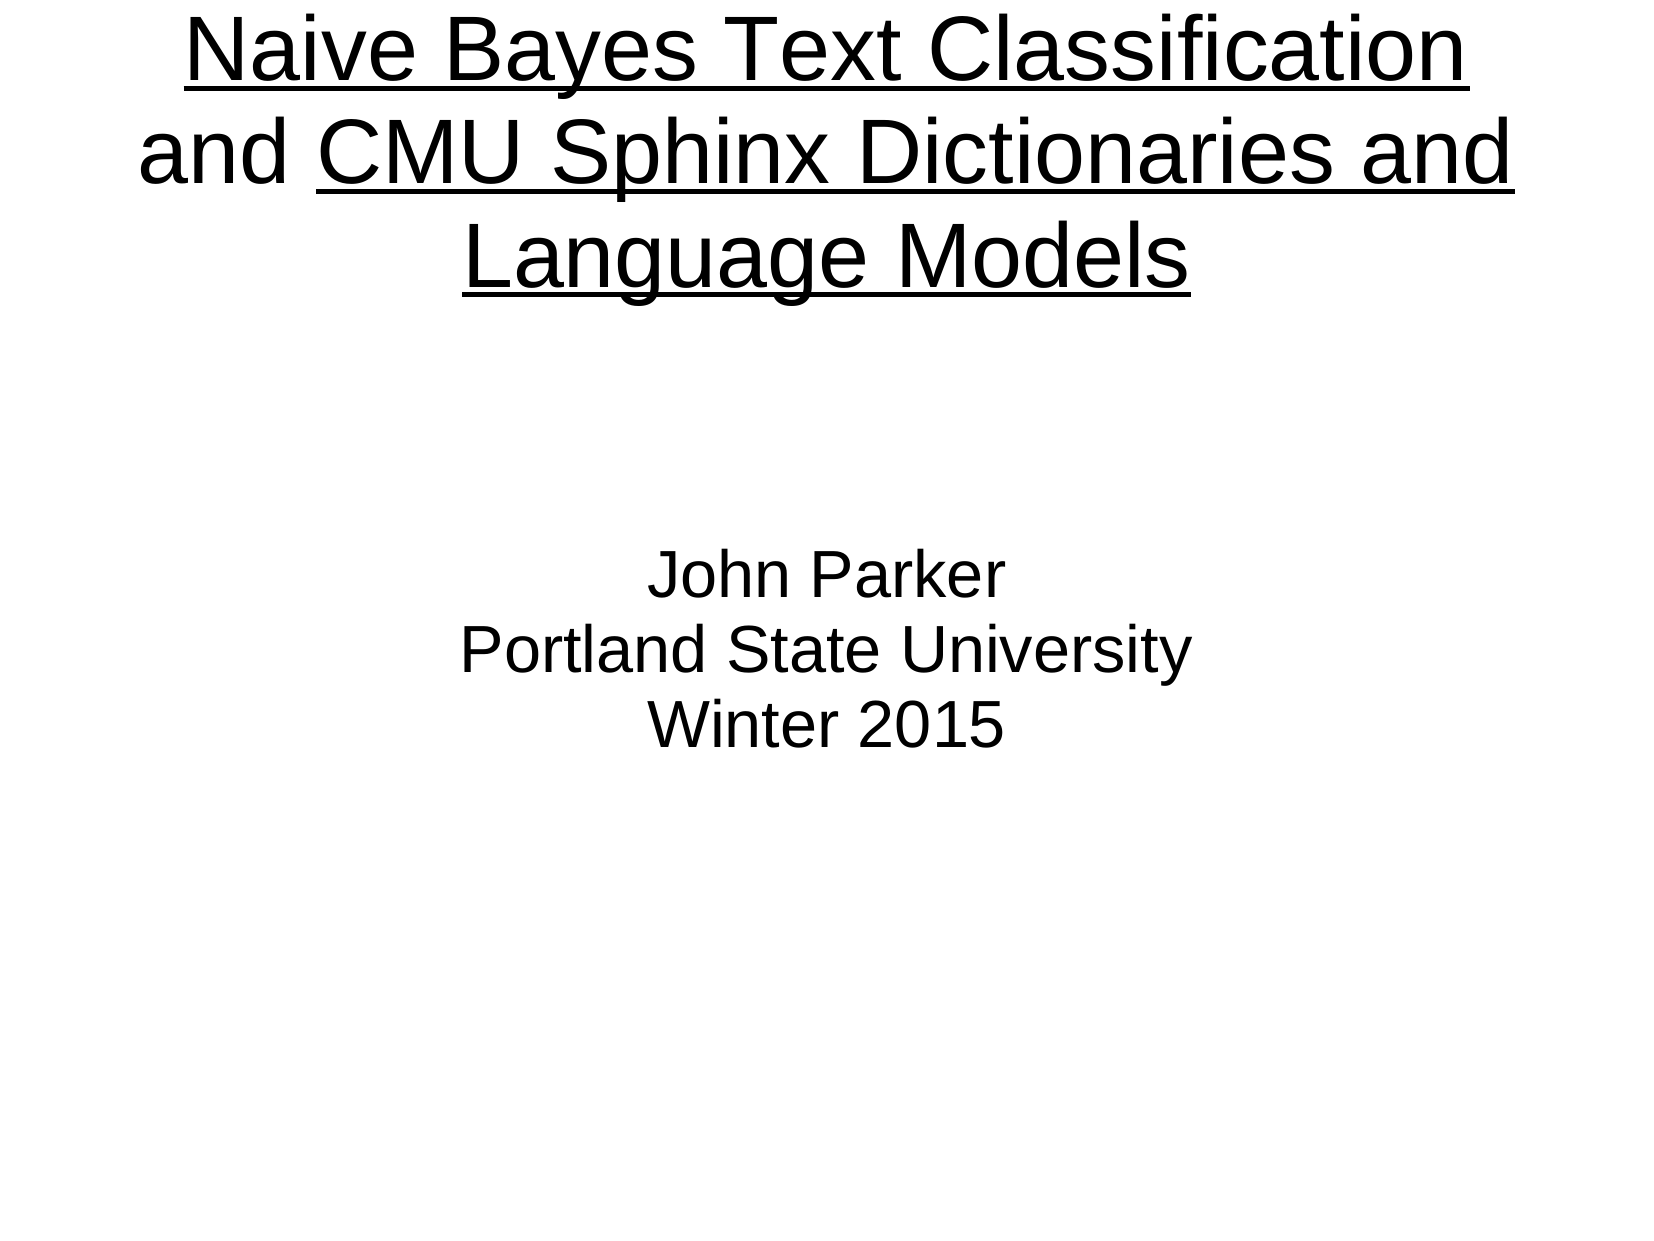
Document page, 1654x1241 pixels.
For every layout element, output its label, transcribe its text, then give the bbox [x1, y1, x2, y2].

title Naive Bayes Text Classification and CMU Sphinx Dictionaries and Language Models [82, 0, 1571, 290]
subtitle John Parker Portland State University Winter 2015 [82, 290, 1571, 1010]
